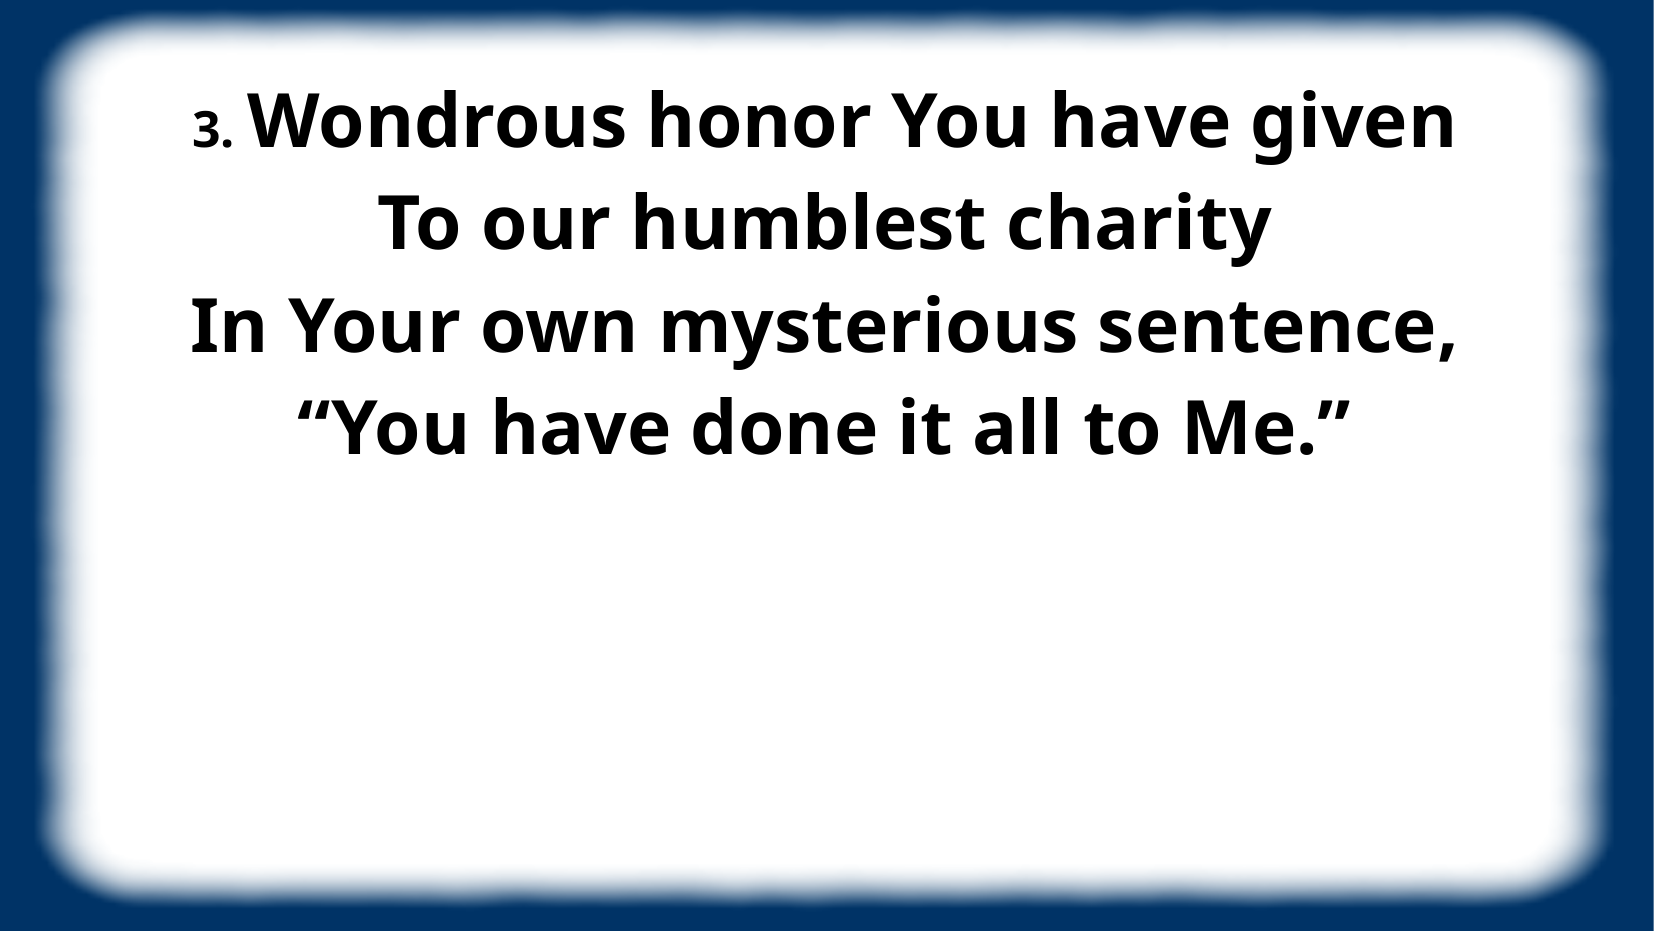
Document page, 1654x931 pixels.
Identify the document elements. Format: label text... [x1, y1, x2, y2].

picture [0, 0, 1654, 931]
text_box 3. Wondrous honor You have given To our humblest charity In Your own mysterious sentence, “You have done it all to Me.” [105, 60, 1546, 475]
